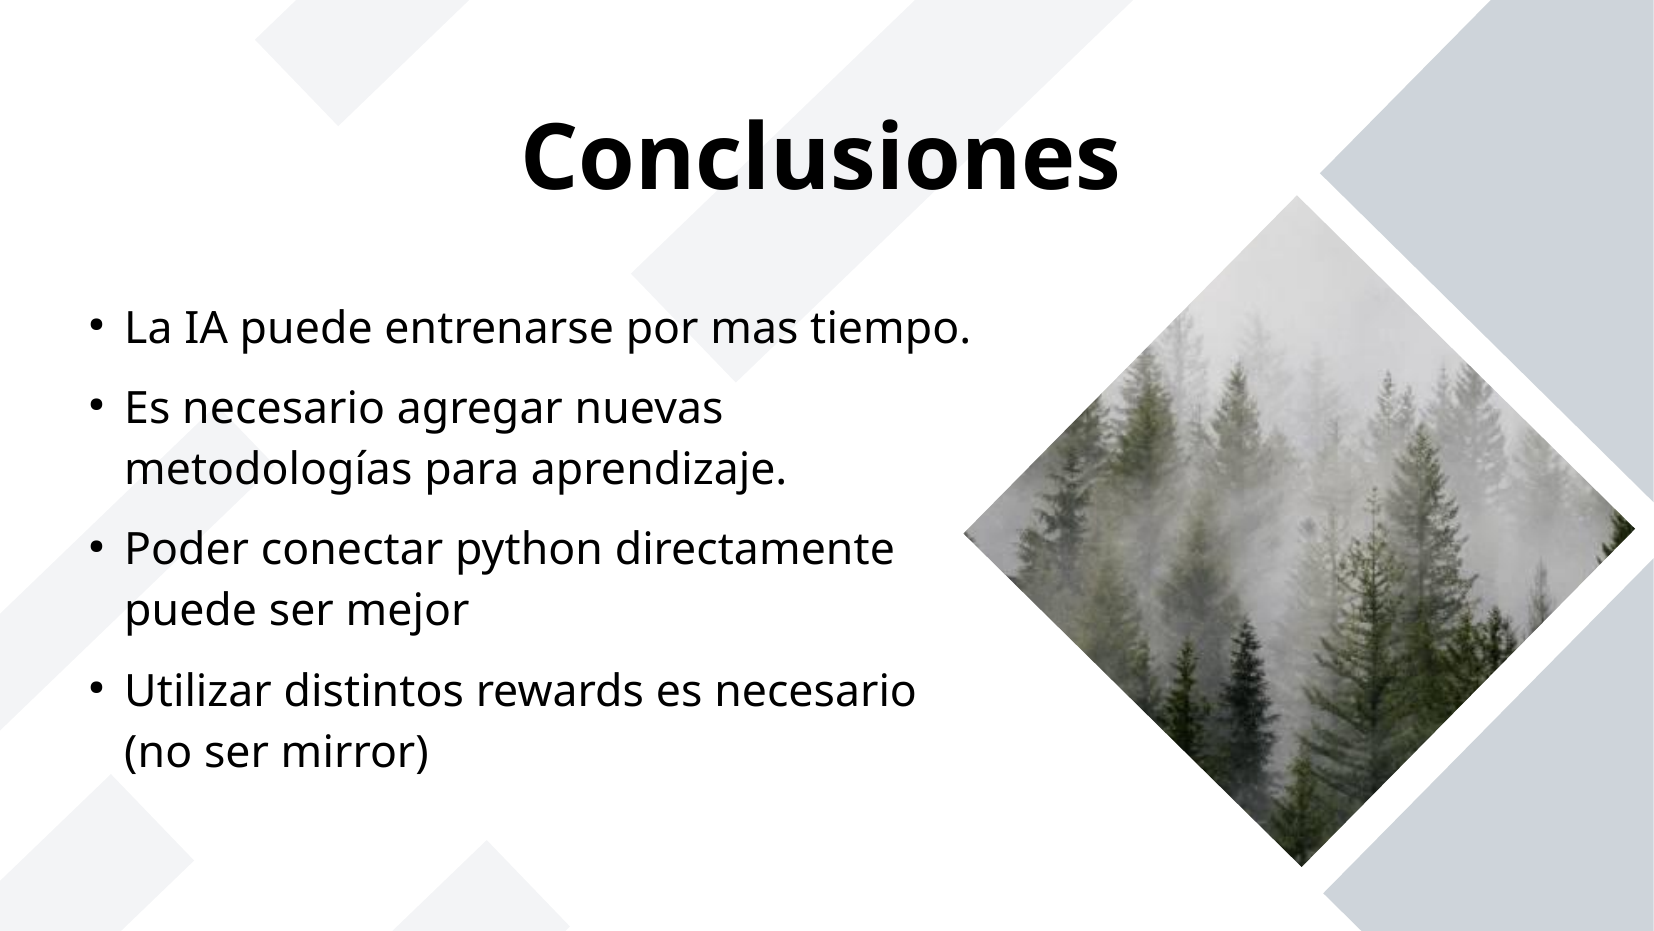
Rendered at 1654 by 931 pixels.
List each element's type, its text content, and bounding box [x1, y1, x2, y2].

list La IA puede entrenarse por mas tiempo. Es necesario agregar nuevas metodologías para aprendizaje. Poder conectar python directamente puede ser mejor Utilizar distintos rewards es necesario (no ser mirror) [76, 295, 976, 835]
text_box [976, 233, 1636, 867]
title Conclusiones [76, 76, 1565, 233]
